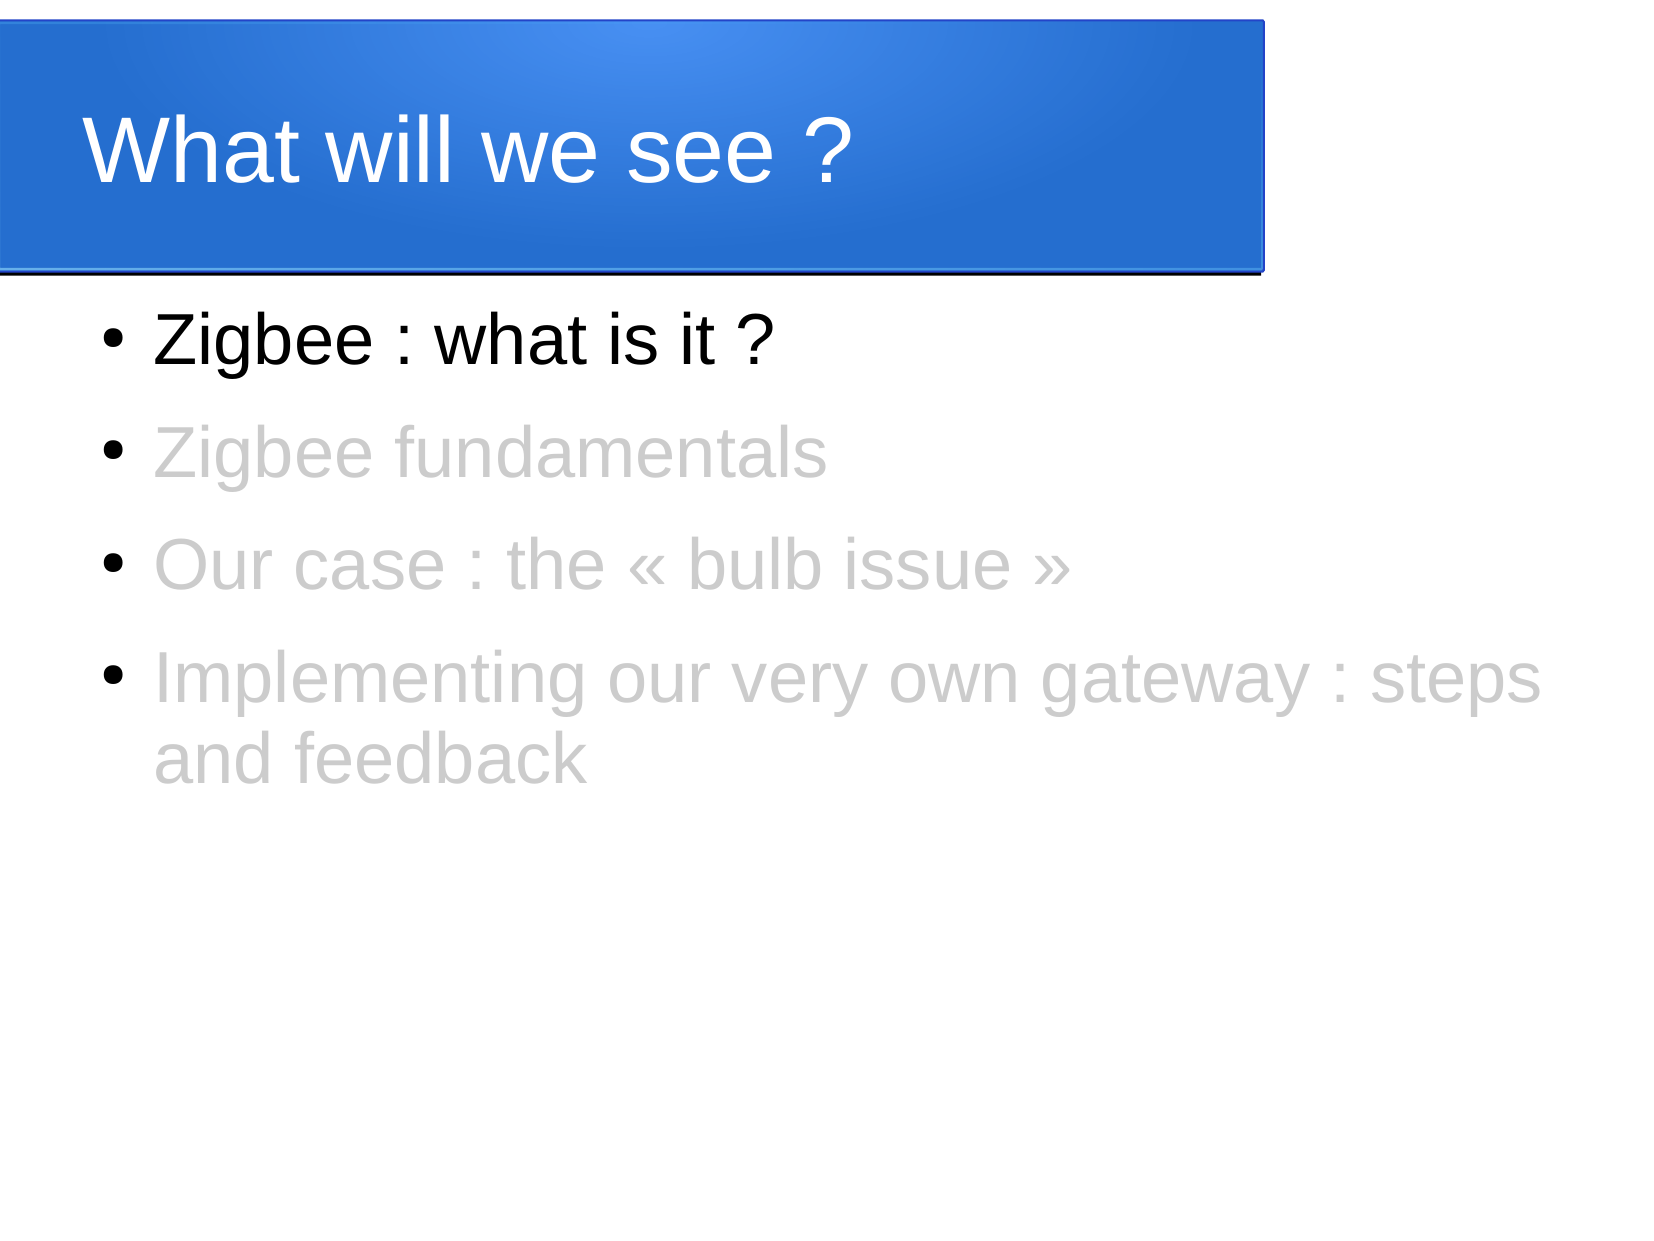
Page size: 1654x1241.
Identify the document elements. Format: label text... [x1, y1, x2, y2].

list Zigbee : what is it ? Zigbee fundamentals Our case : the « bulb issue » Implementing our very own gateway : steps and feedback [82, 299, 1571, 1019]
title What will we see ? [82, 47, 1235, 252]
